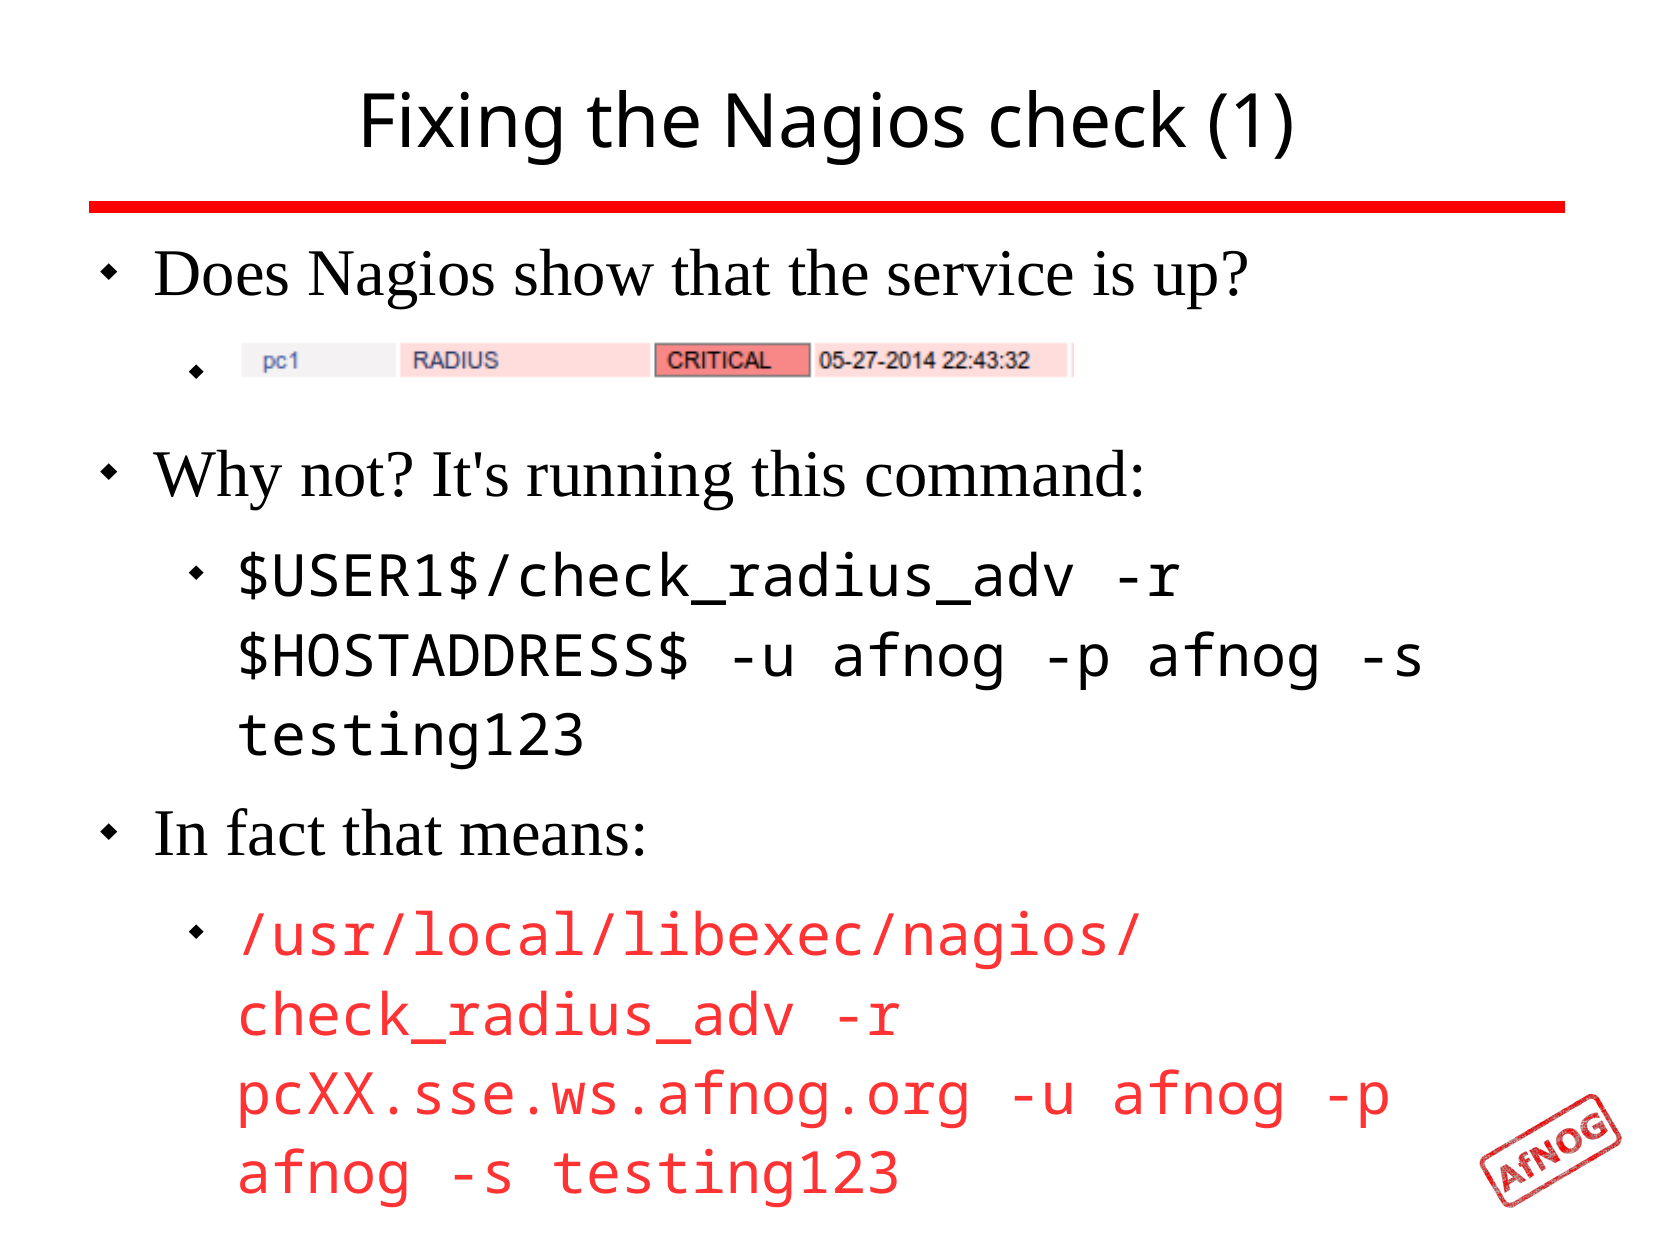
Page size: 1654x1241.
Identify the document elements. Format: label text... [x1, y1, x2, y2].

picture [1571, 1090, 1625, 1211]
picture [236, 335, 1074, 384]
list Does Nagios show that the service is up? Why not? It's running this command: $USER1$/check_radius_adv -r $HOSTADDRESS$ -u afnog -p afnog -s testing123 In fact that means: /usr/local/libexec/nagios/check_radius_adv -r pcXX.sse.ws.afnog.org -u afnog -p afnog -s testing123 failed to receive a reply from the server, authentication FAILED. Why no reply? [82, 236, 1571, 1231]
title Fixing the Nagios check (1) [82, 29, 1571, 207]
